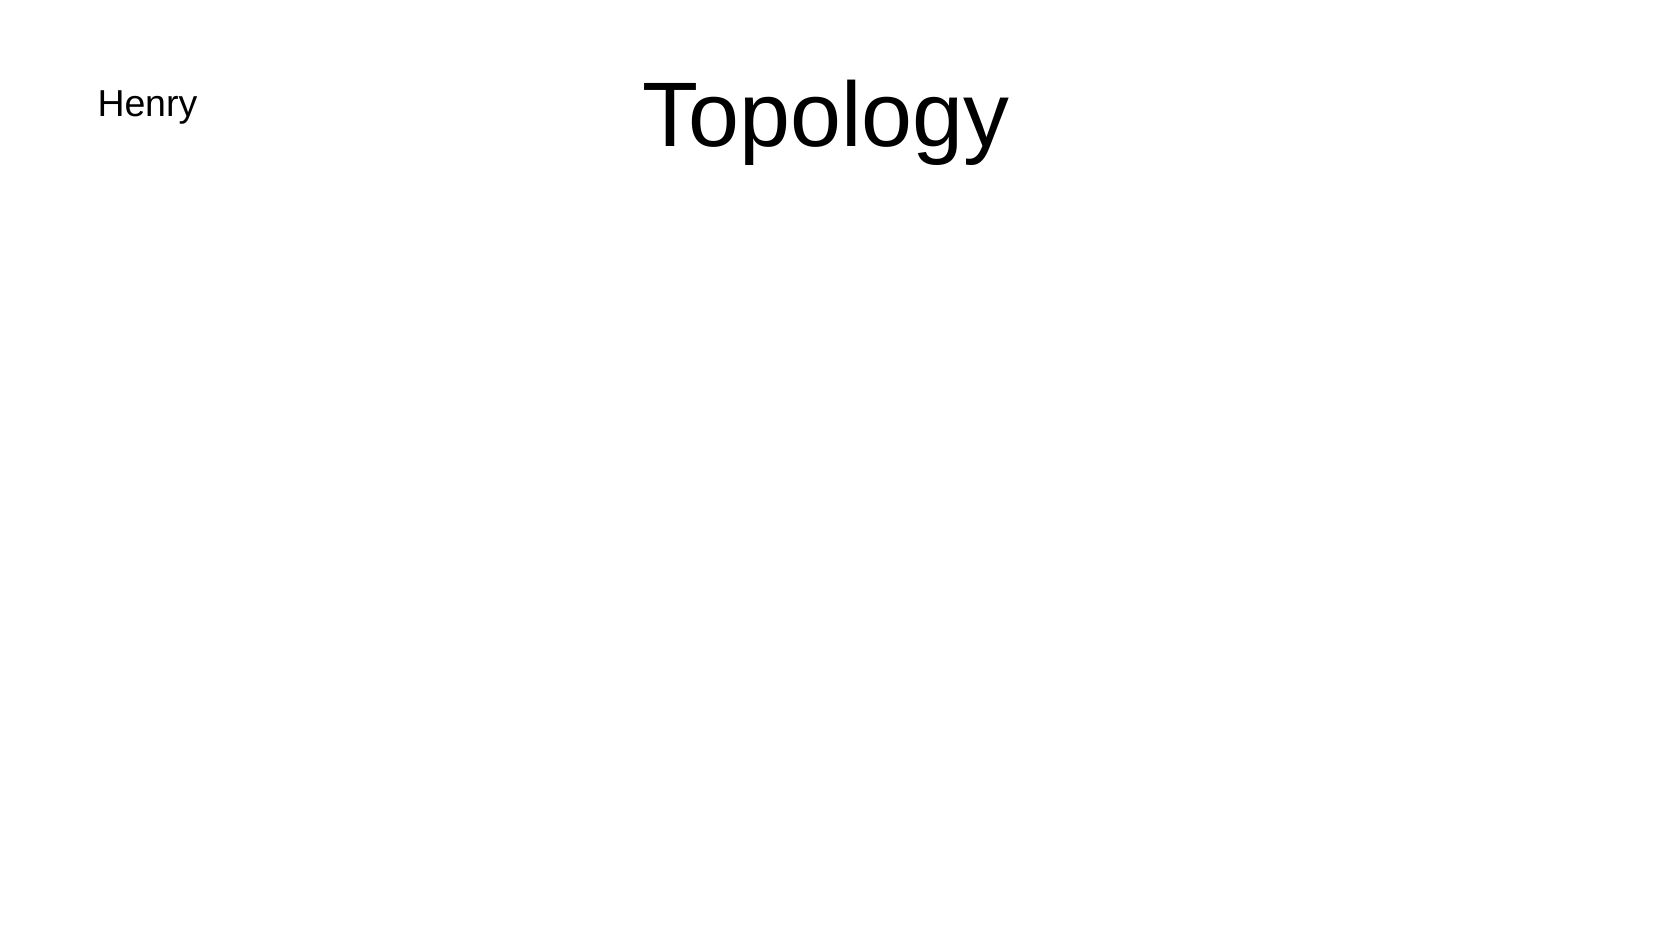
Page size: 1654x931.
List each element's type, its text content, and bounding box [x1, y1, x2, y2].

text_box Henry [82, 75, 301, 132]
title Topology [82, 37, 1571, 193]
